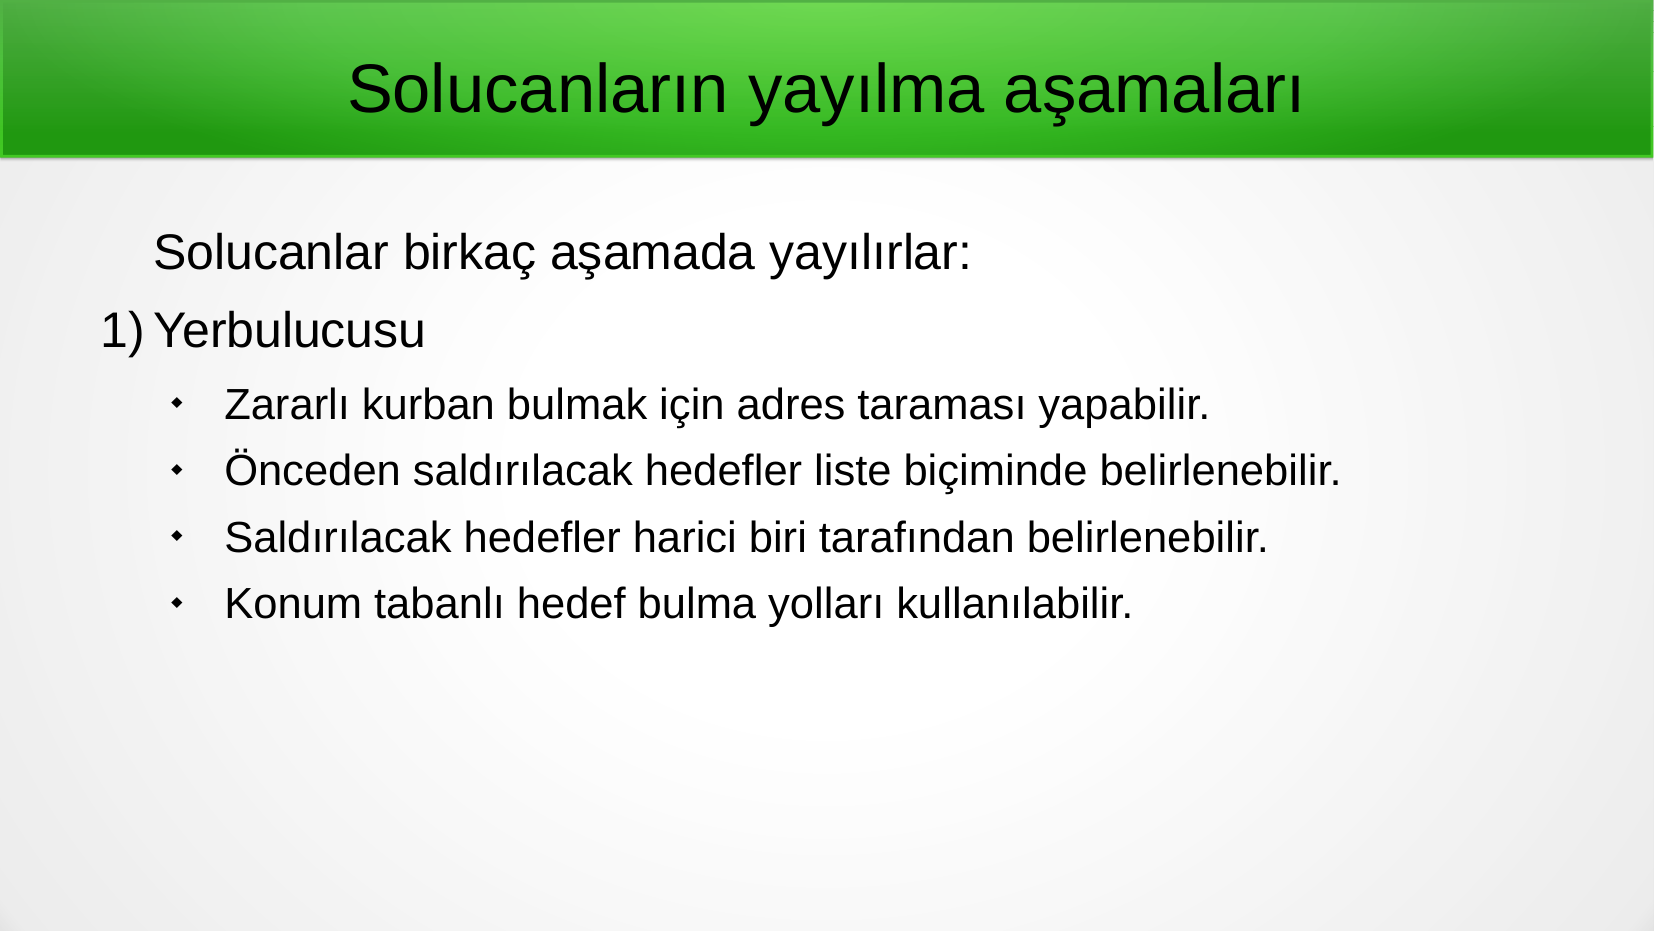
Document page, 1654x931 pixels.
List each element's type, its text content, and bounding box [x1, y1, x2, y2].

list Solucanlar birkaç aşamada yayılırlar: Yerbulucusu Zararlı kurban bulmak için adres taraması yapabilir. Önceden saldırılacak hedefler liste biçiminde belirlenebilir. Saldırılacak hedefler harici biri tarafından belirlenebilir. Konum tabanlı hedef bulma yolları kullanılabilir. [82, 224, 1571, 764]
title Solucanların yayılma aşamaları [82, 35, 1571, 142]
